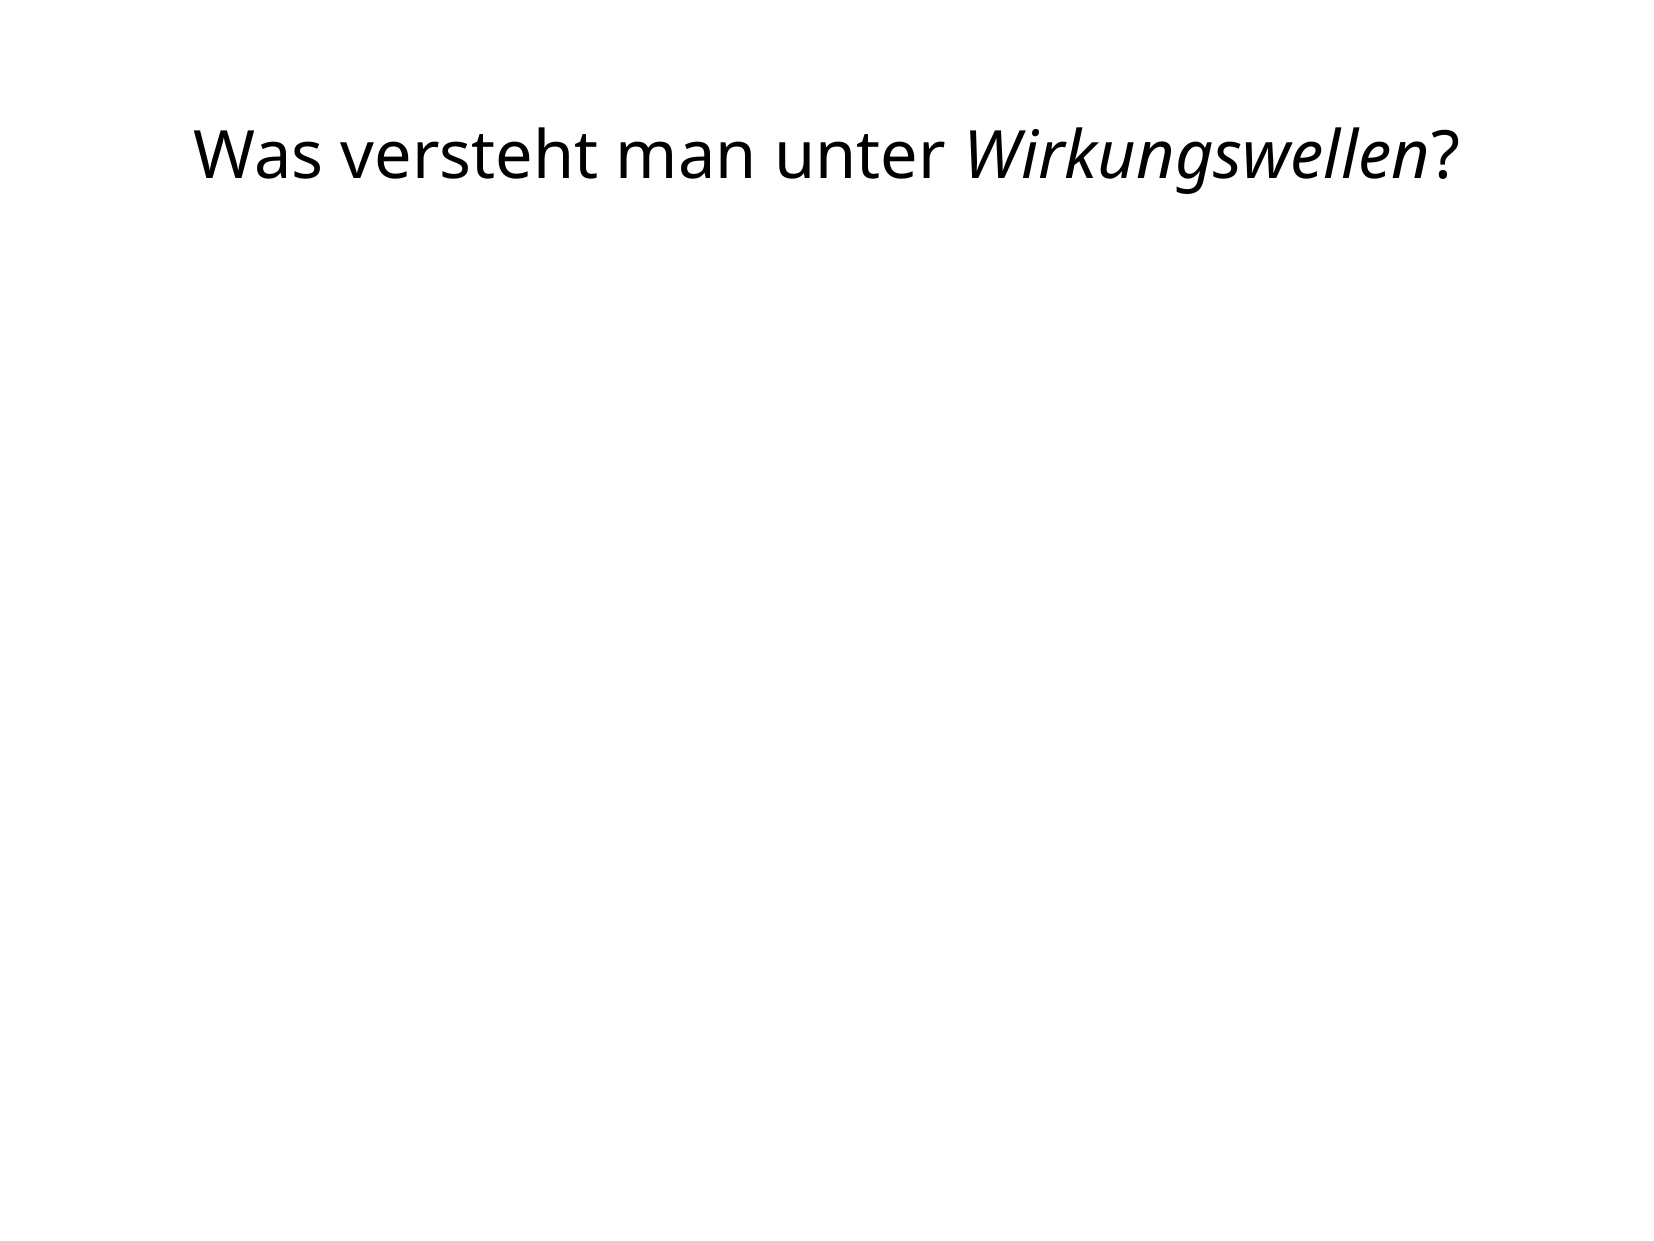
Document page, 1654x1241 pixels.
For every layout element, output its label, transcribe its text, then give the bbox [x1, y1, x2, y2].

title Was versteht man unter Wirkungswellen? [82, 49, 1571, 257]
